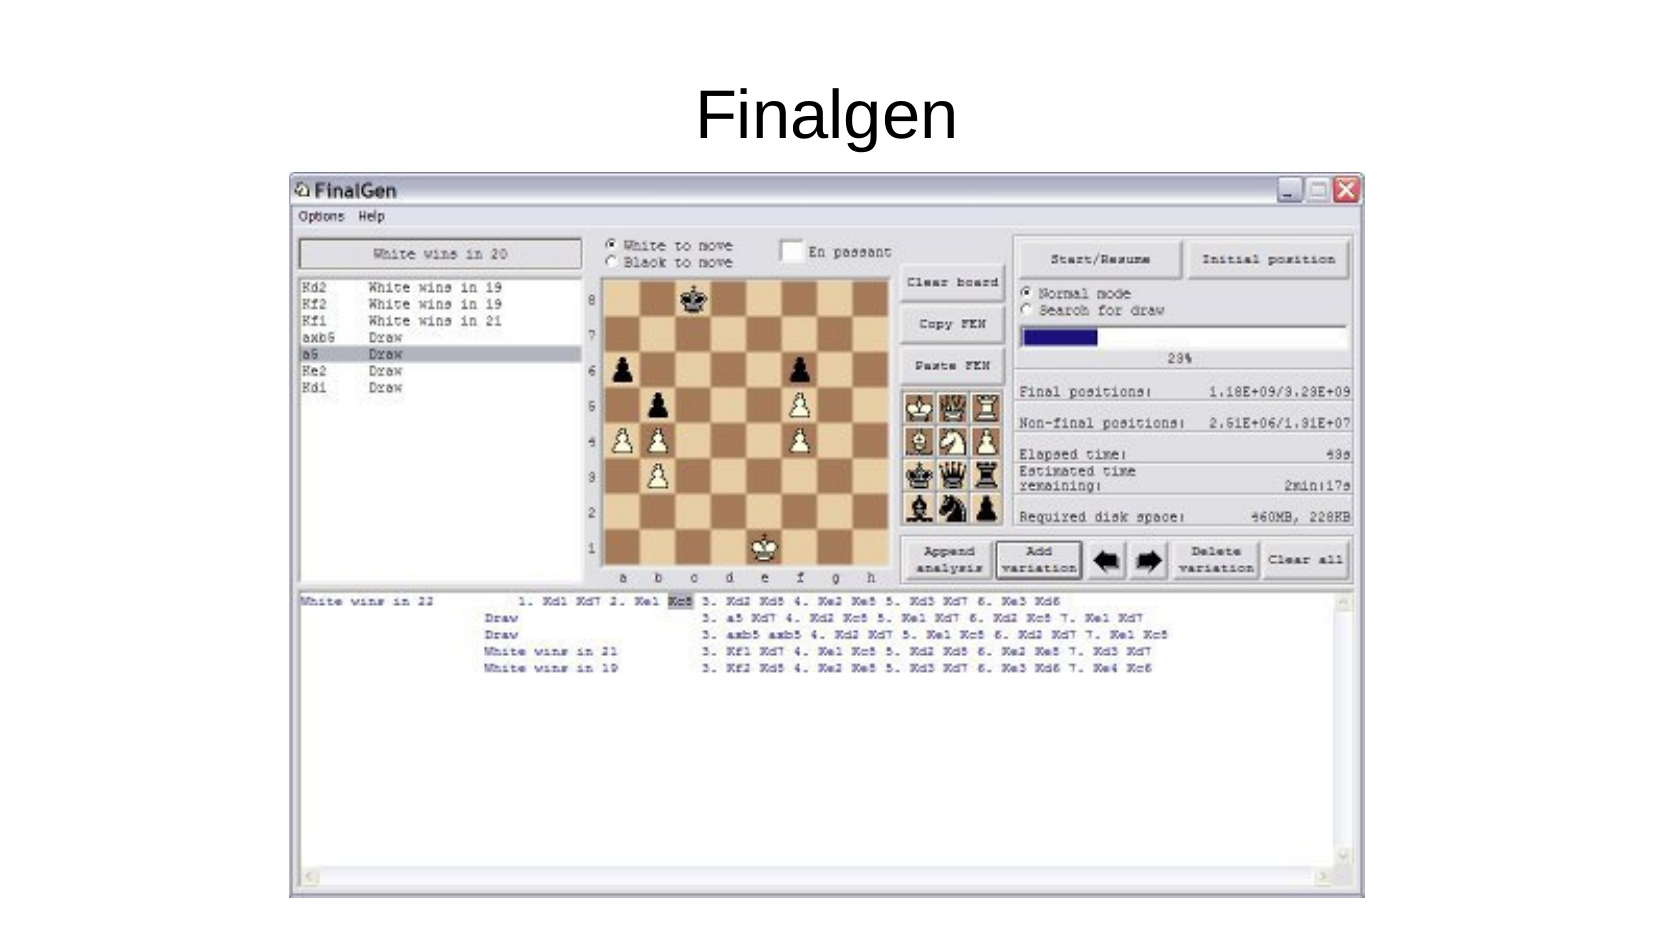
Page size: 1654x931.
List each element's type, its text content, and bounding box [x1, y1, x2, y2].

title Finalgen [82, 37, 1571, 193]
picture [289, 172, 1365, 898]
